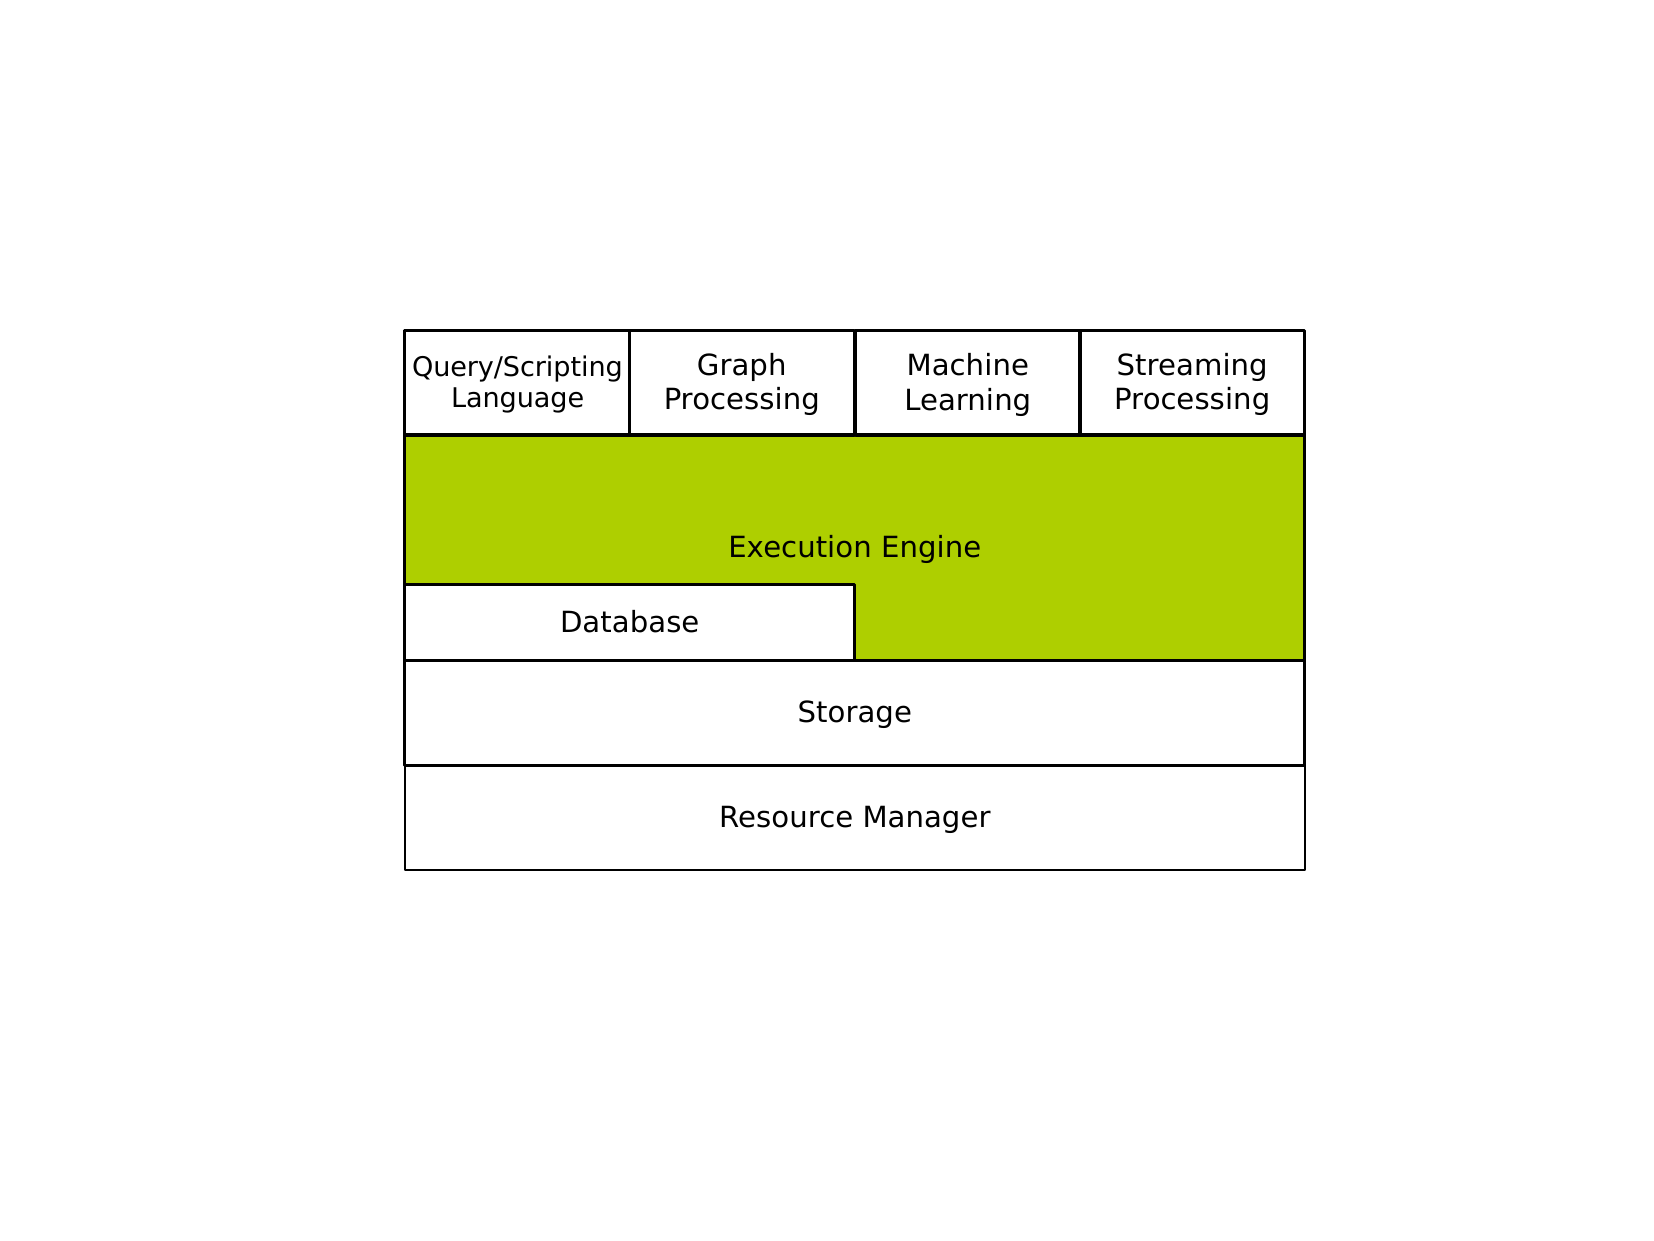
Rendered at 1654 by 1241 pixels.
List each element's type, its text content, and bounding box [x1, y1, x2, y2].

text_box Database [404, 584, 855, 661]
text_box Streaming Processing [1079, 330, 1305, 436]
text_box Resource Manager [405, 765, 1306, 871]
text_box Machine Learning [855, 330, 1079, 436]
text_box Execution Engine [404, 436, 1305, 660]
text_box Graph Processing [629, 330, 855, 436]
text_box Query/Scripting Language [404, 330, 629, 436]
text_box Storage [404, 660, 1305, 766]
